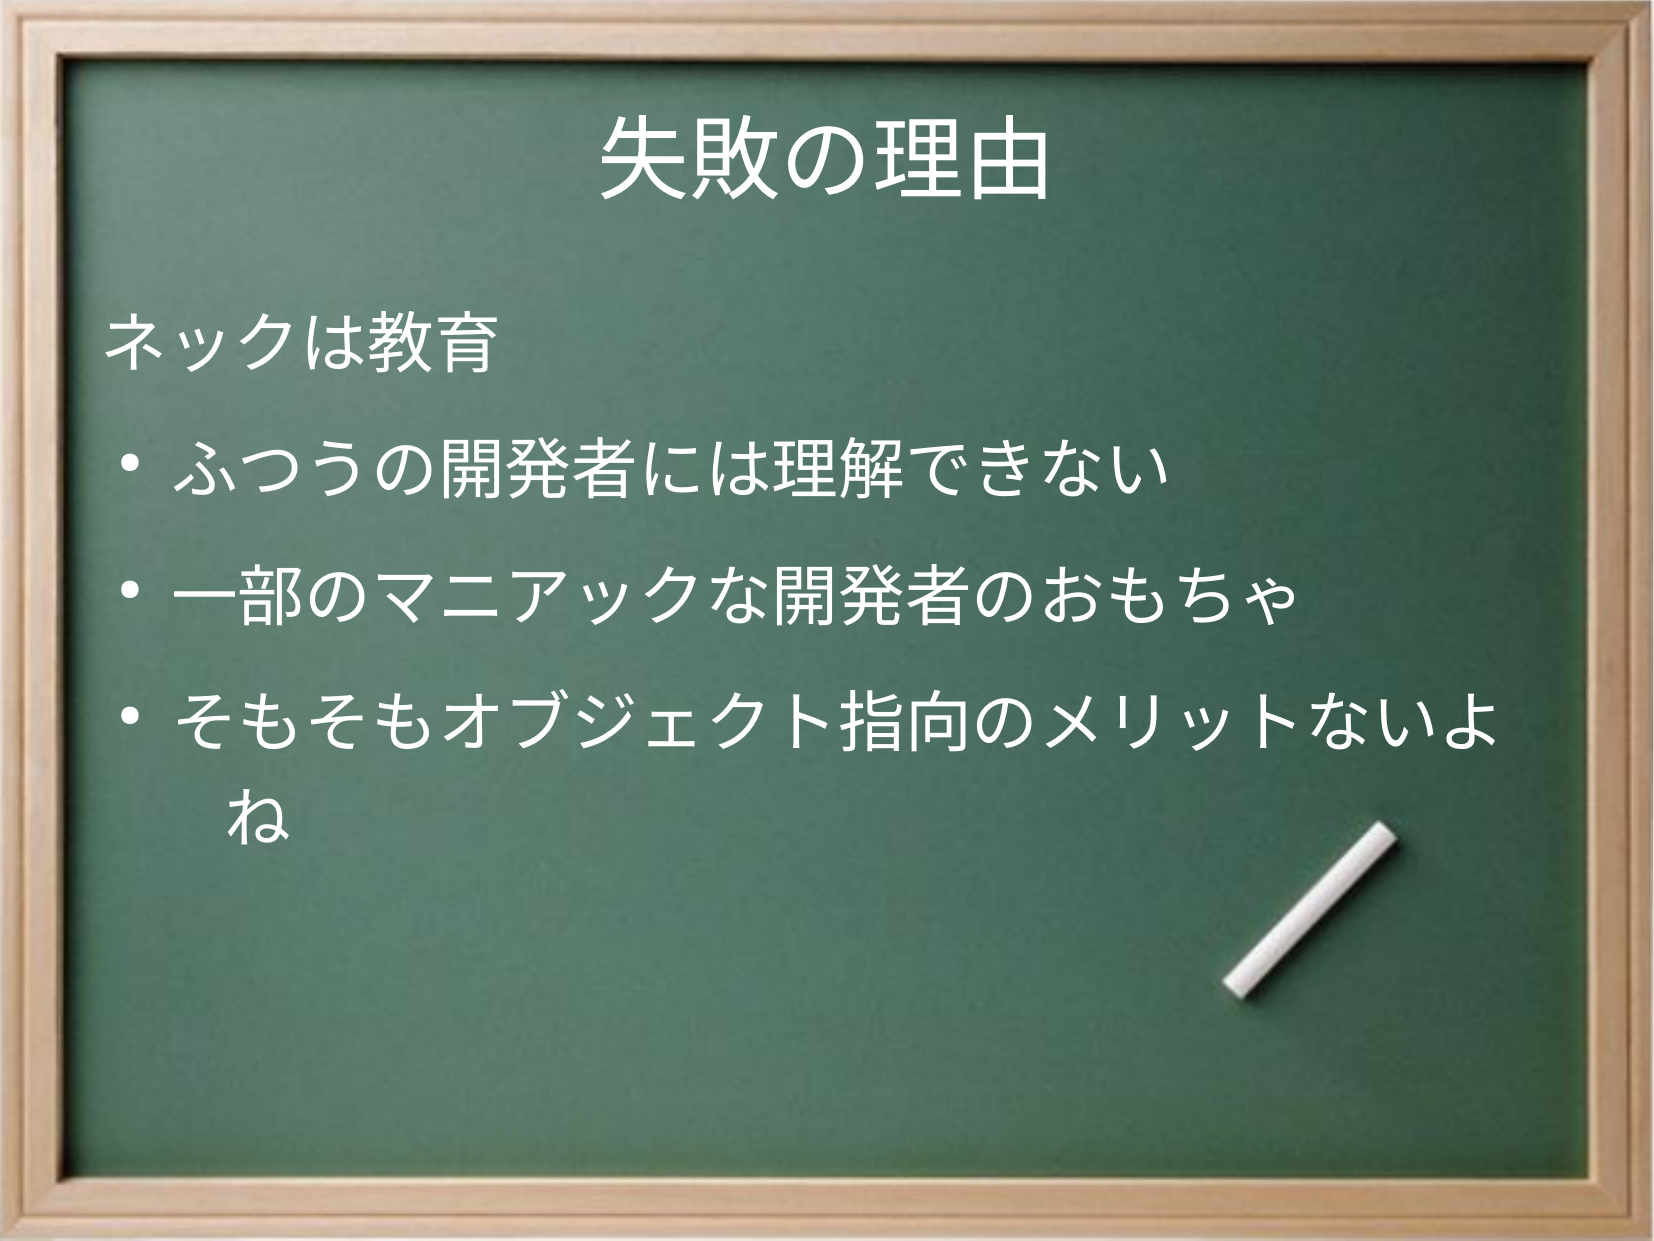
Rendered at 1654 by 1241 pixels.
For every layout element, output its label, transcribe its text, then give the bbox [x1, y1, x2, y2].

title 失敗の理由 [82, 49, 1571, 257]
list ネックは教育 ふつうの開発者には理解できない 一部のマニアックな開発者のおもちゃ そもそもオブジェクト指向のメリットないよね [82, 290, 1571, 1109]
picture [0, 0, 1654, 1241]
